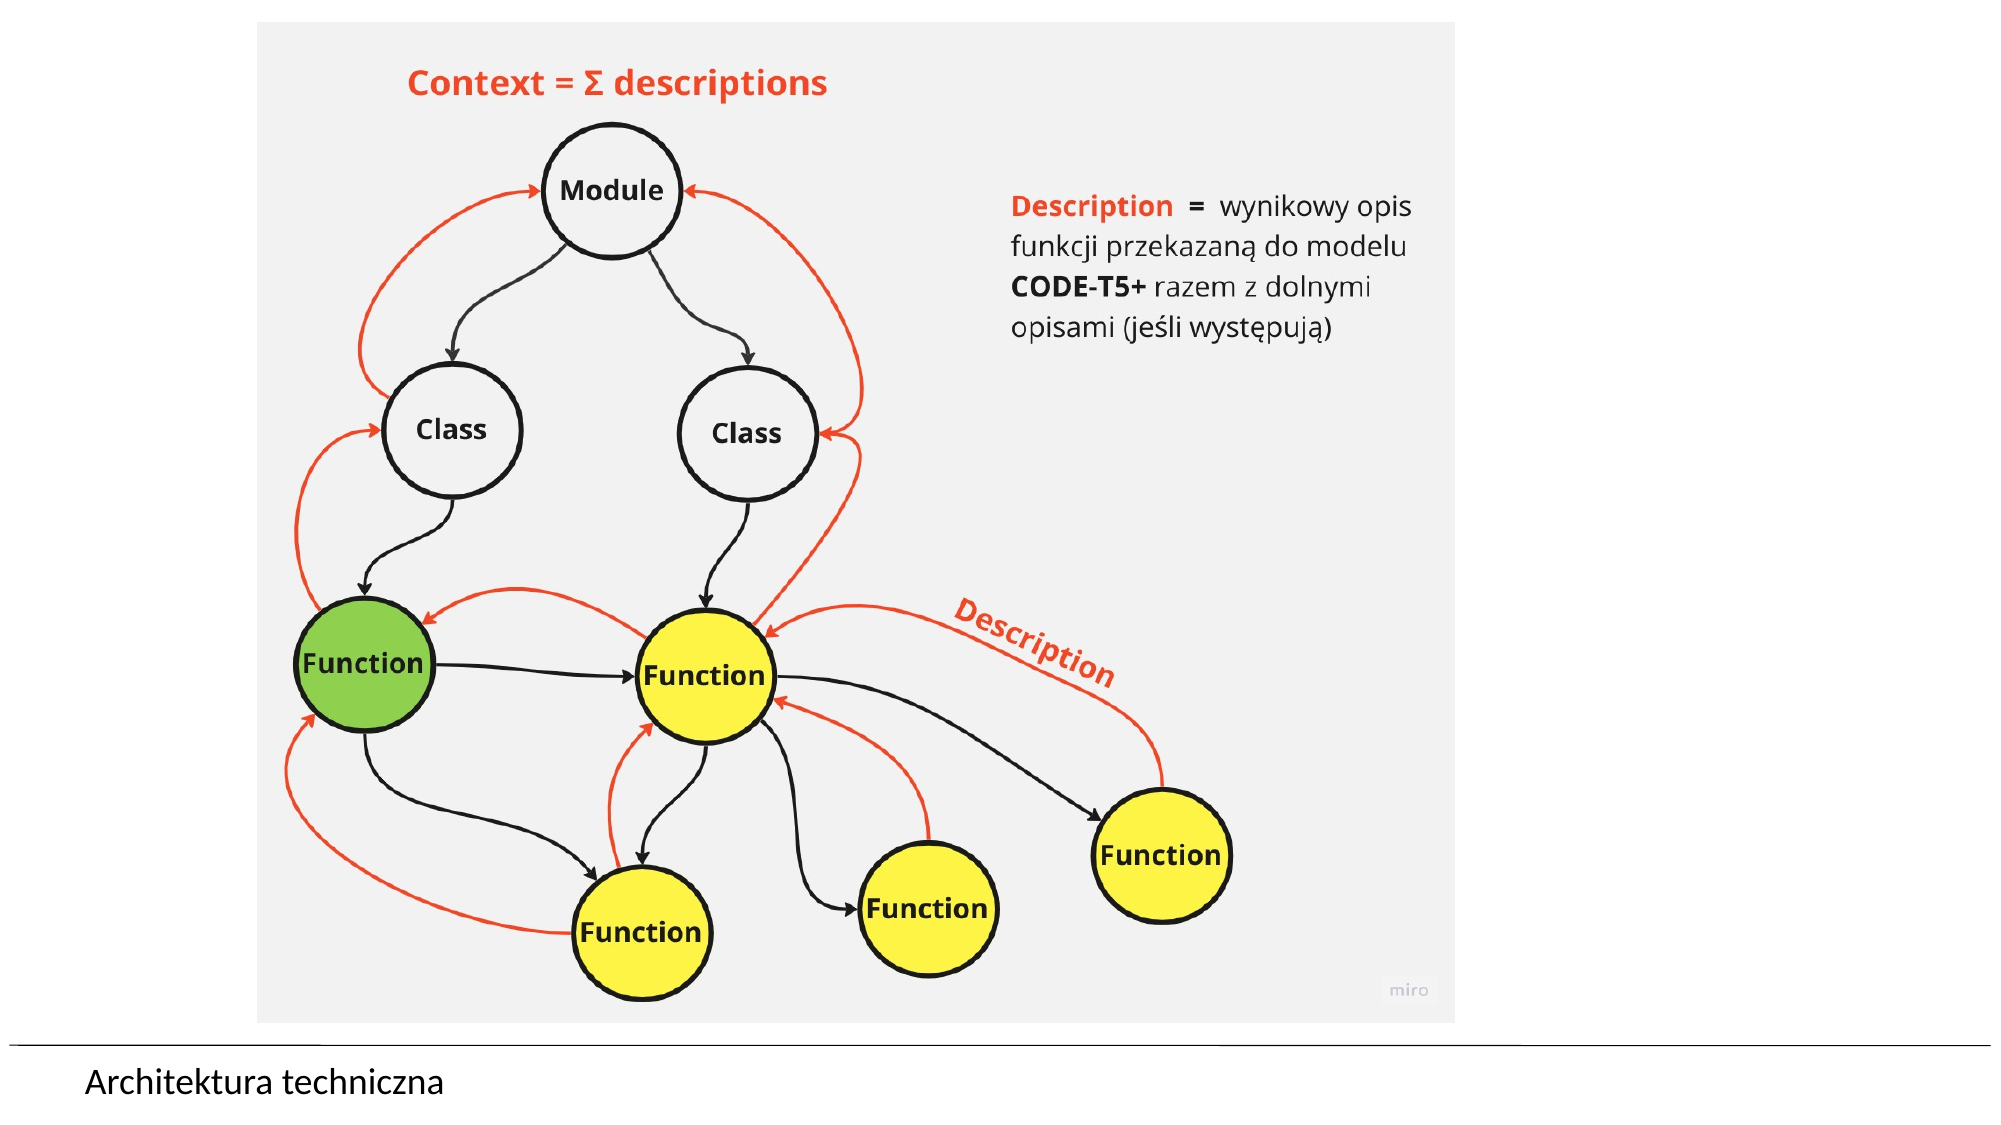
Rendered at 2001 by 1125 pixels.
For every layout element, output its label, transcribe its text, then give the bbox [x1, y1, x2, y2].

picture [257, 22, 1455, 1023]
text_box Architektura techniczna [69, 1049, 855, 1111]
